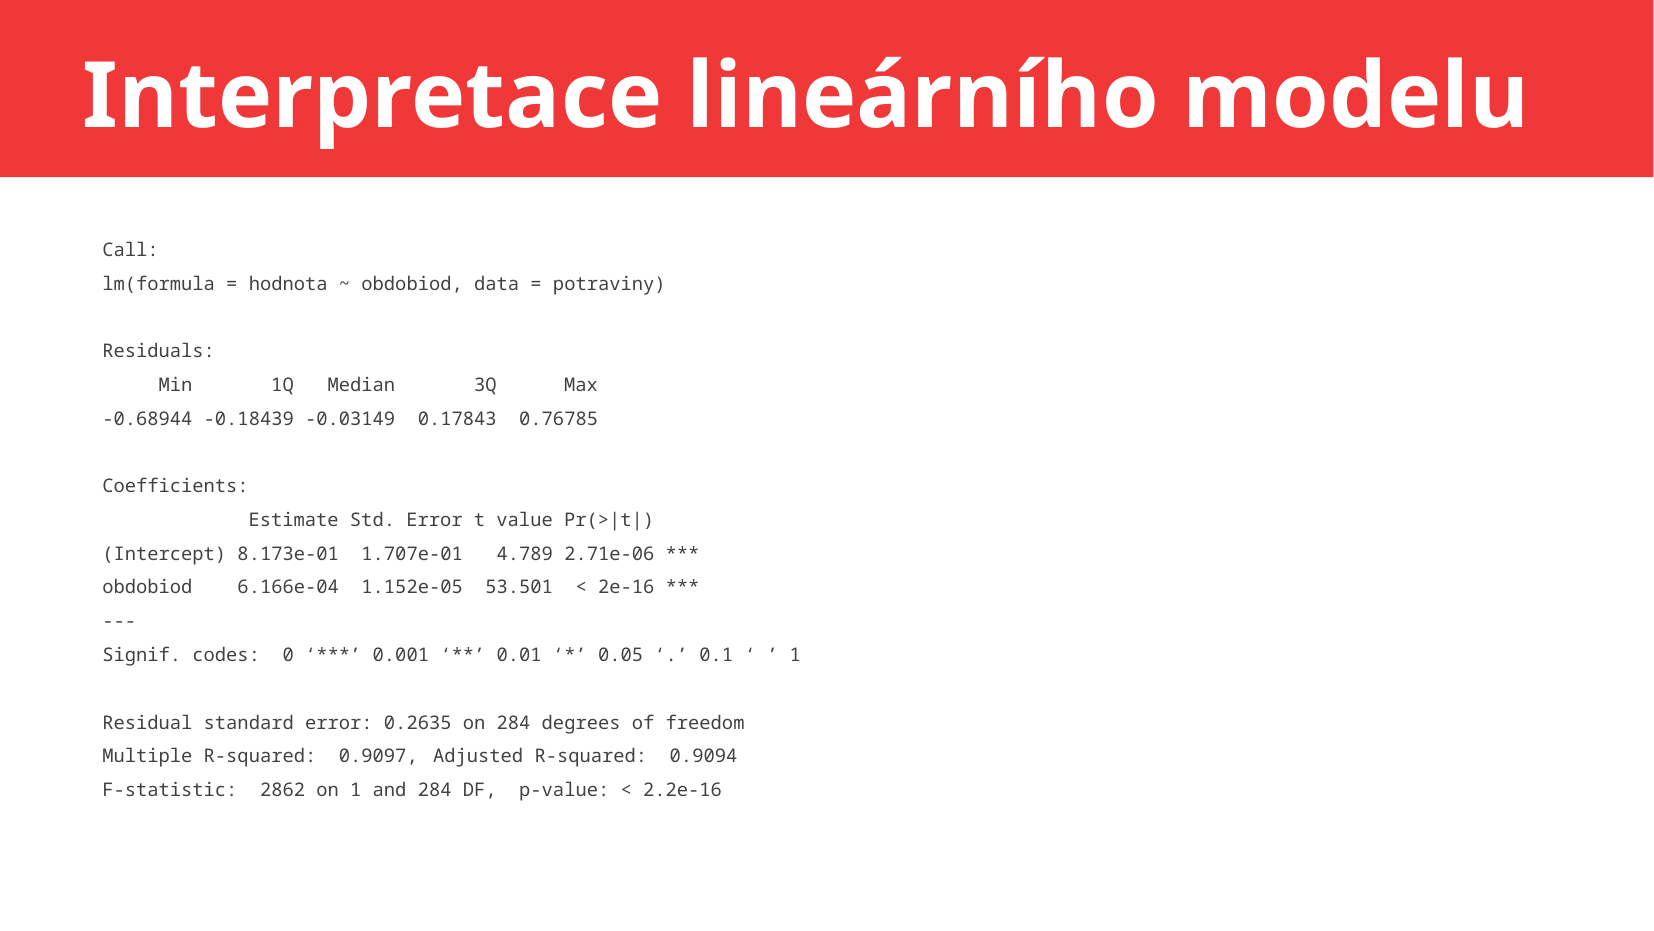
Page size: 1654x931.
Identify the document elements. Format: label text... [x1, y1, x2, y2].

list Call: lm(formula = hodnota ~ obdobiod, data = potraviny) Residuals: Min 1Q Median 3Q Max -0.68944 -0.18439 -0.03149 0.17843 0.76785 Coefficients: Estimate Std. Error t value Pr(>|t|) (Intercept) 8.173e-01 1.707e-01 4.789 2.71e-06 *** obdobiod 6.166e-04 1.152e-05 53.501 < 2e-16 *** --- Signif. codes: 0 ‘***’ 0.001 ‘**’ 0.01 ‘*’ 0.05 ‘.’ 0.1 ‘ ’ 1 Residual standard error: 0.2635 on 284 degrees of freedom Multiple R-squared: 0.9097, Adjusted R-squared: 0.9094 F-statistic: 2862 on 1 and 284 DF, p-value: < 2.2e-16 [82, 236, 1563, 810]
title Interpretace lineárního modelu [82, 14, 1571, 171]
